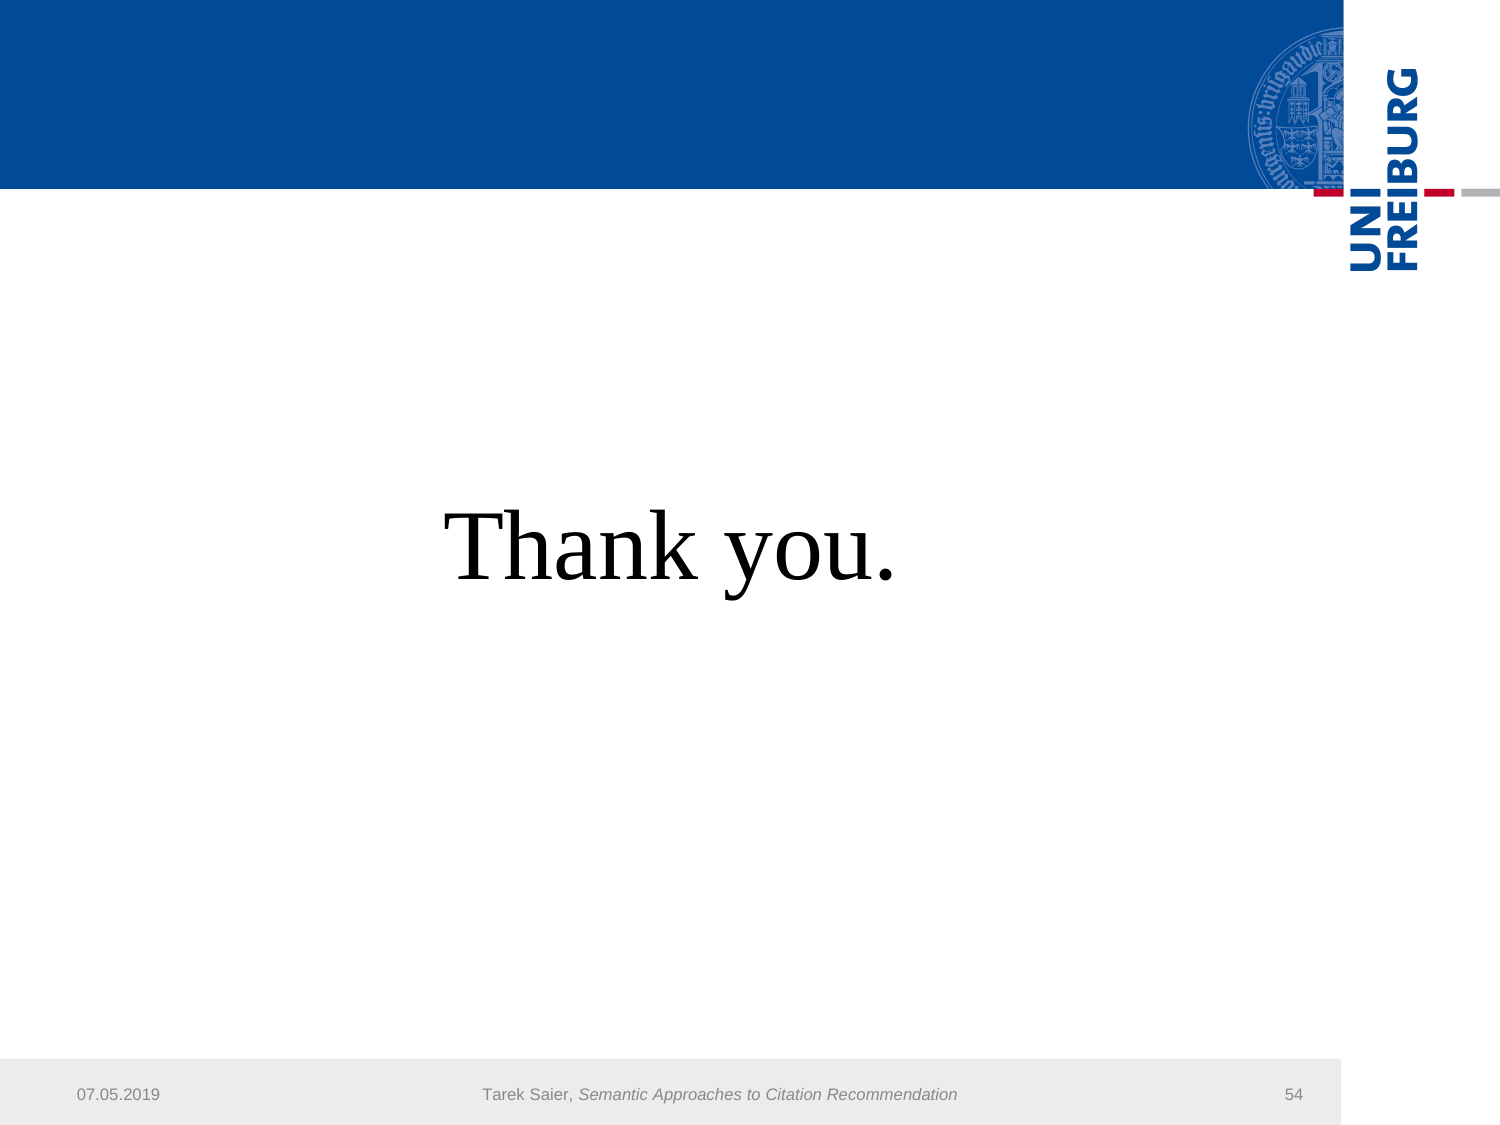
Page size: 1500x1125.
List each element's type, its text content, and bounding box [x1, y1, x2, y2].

title Thank you. [0, 472, 1342, 608]
picture [0, 0, 1500, 271]
